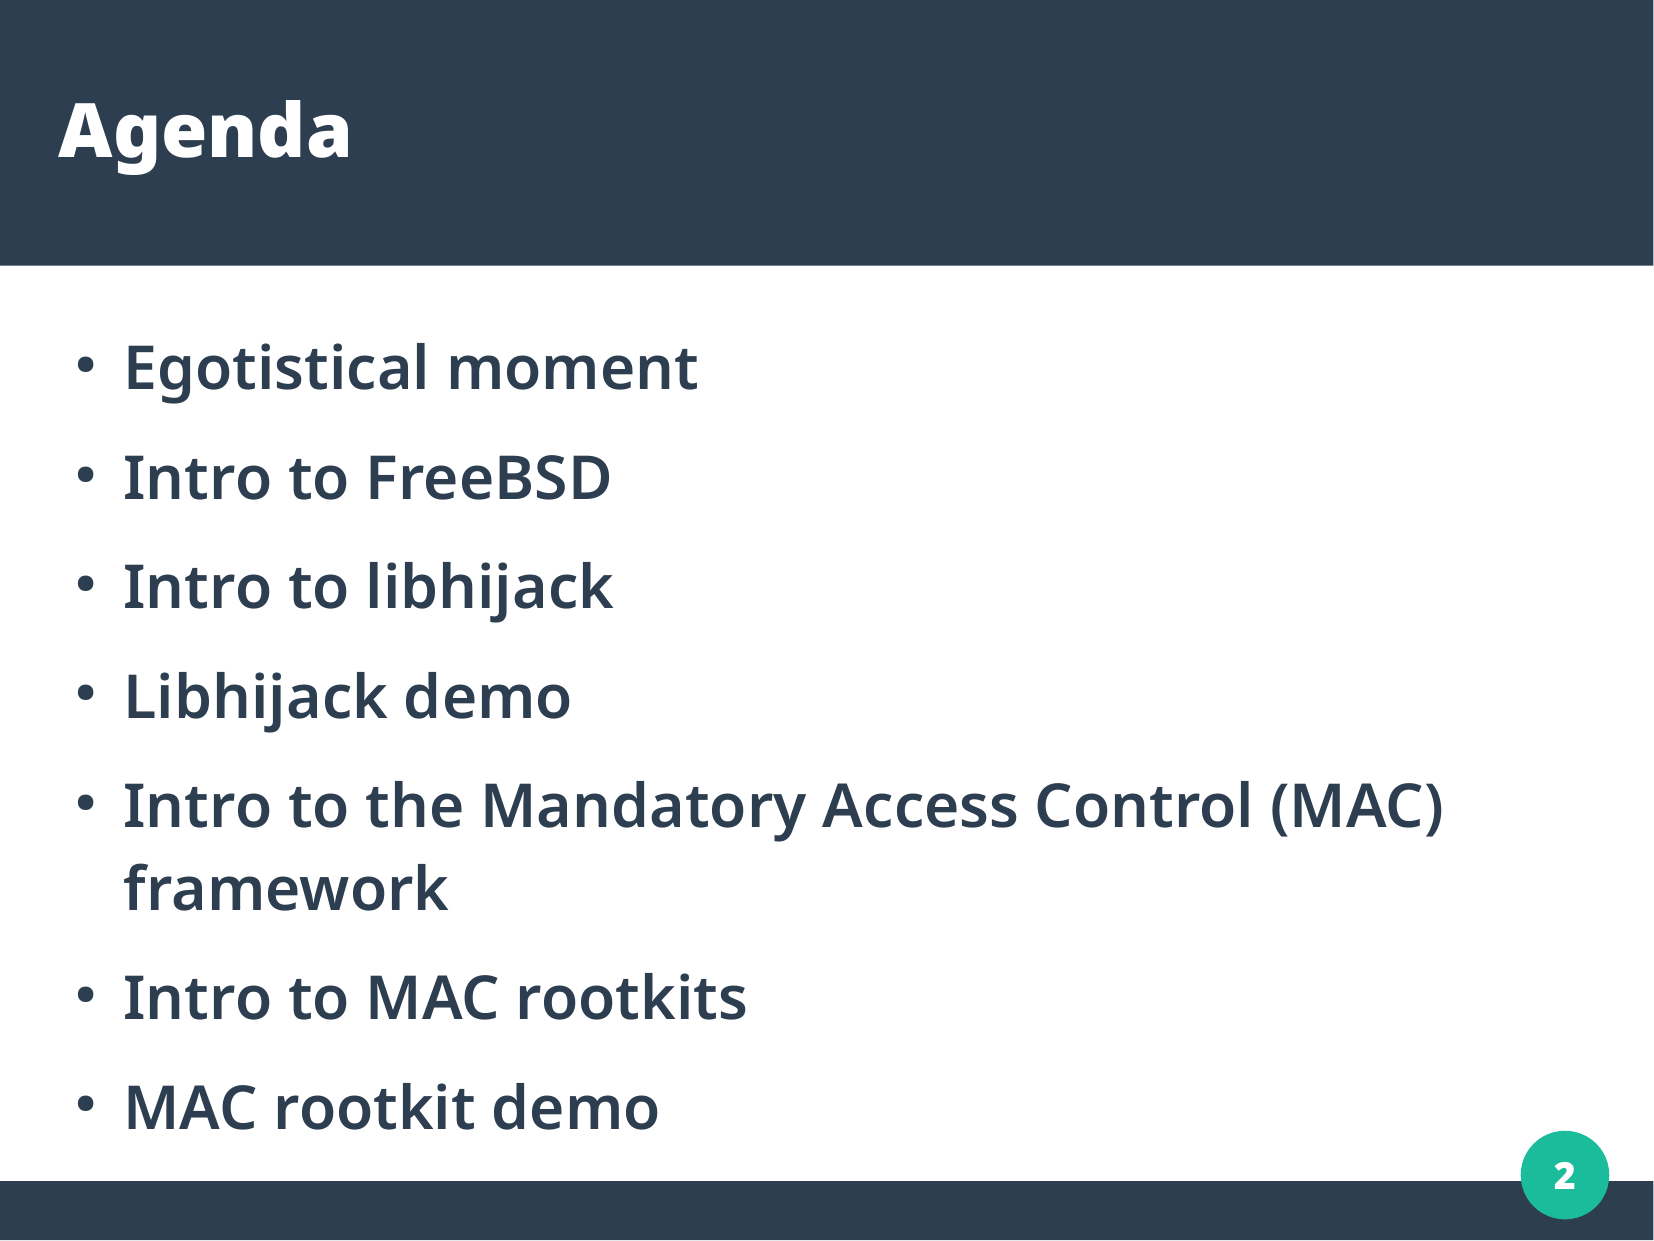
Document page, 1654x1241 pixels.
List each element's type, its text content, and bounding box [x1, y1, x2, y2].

title Agenda [59, 49, 1595, 207]
list Egotistical moment Intro to FreeBSD Intro to libhijack Libhijack demo Intro to the Mandatory Access Control (MAC) framework Intro to MAC rootkits MAC rootkit demo [59, 324, 1595, 1152]
